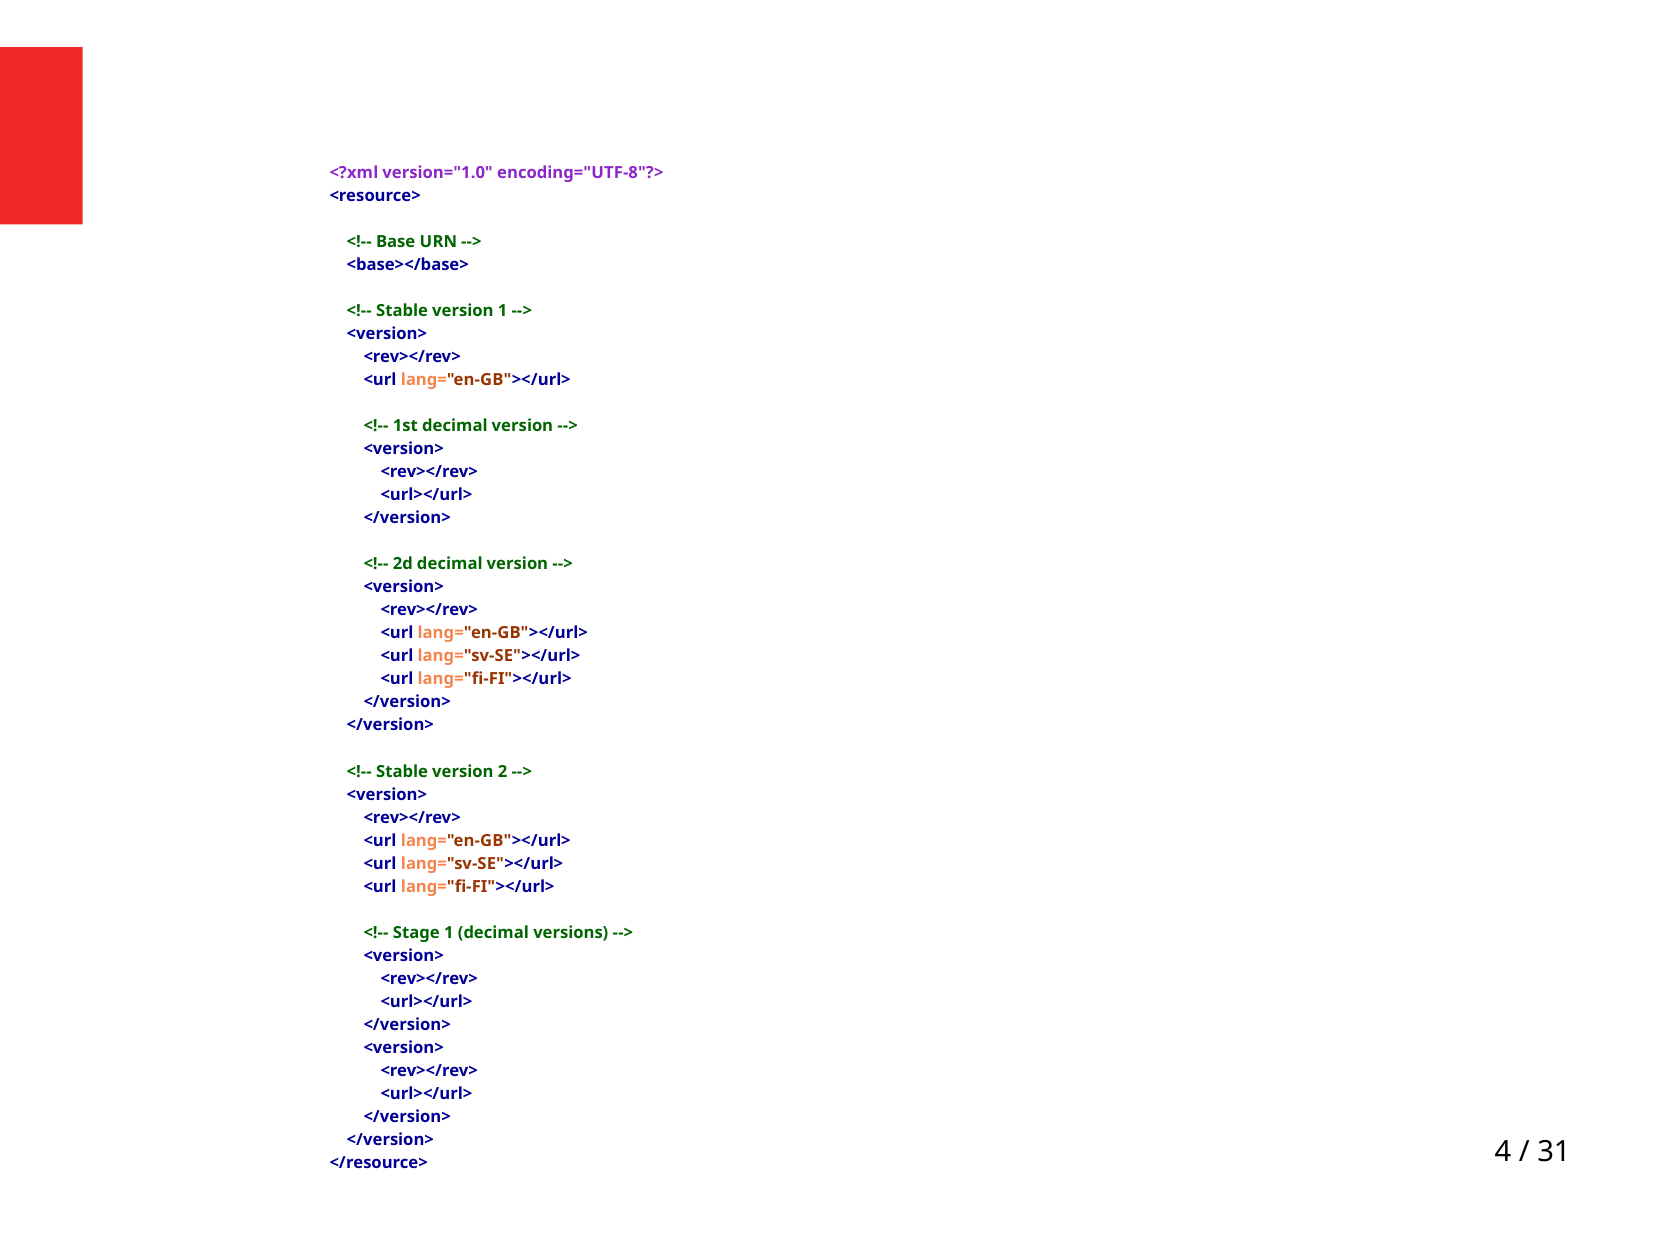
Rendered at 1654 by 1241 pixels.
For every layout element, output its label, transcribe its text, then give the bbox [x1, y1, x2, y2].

title <?xml version="1.0" encoding="UTF-8"?> <resource> <!-- Base URN --> <base></base> <!-- Stable version 1 --> <version> <rev></rev> <url lang="en-GB"></url> <!-- 1st decimal version --> <version> <rev></rev> <url></url> </version> <!-- 2d decimal version --> <version> <rev></rev> <url lang="en-GB"></url> <url lang="sv-SE"></url> <url lang="fi-FI"></url> </version> </version> <!-- Stable version 2 --> <version> <rev></rev> <url lang="en-GB"></url> <url lang="sv-SE"></url> <url lang="fi-FI"></url> <!-- Stage 1 (decimal versions) --> <version> <rev></rev> <url></url> </version> <version> <rev></rev> <url></url> </version> </version> </resource> [329, 160, 1654, 1174]
